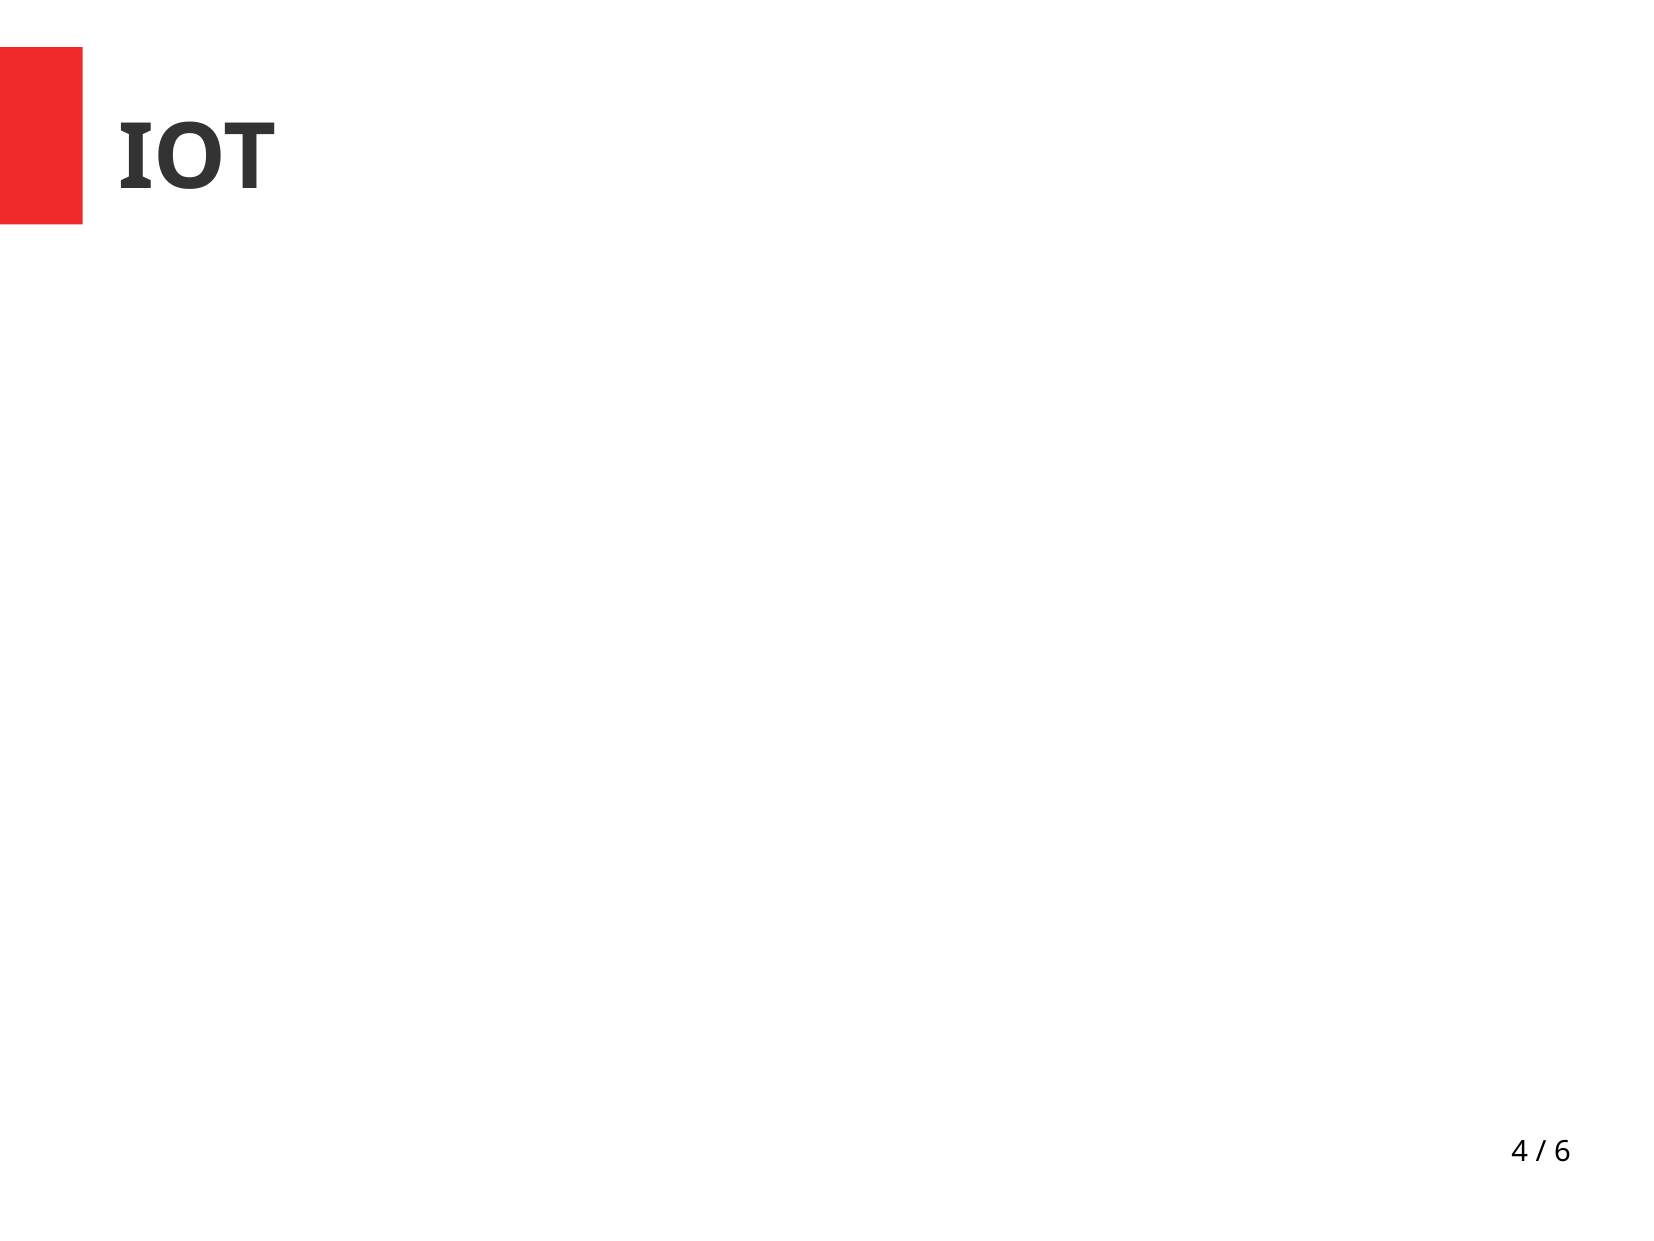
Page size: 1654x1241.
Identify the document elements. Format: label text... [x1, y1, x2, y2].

title IOT [118, 49, 1571, 257]
